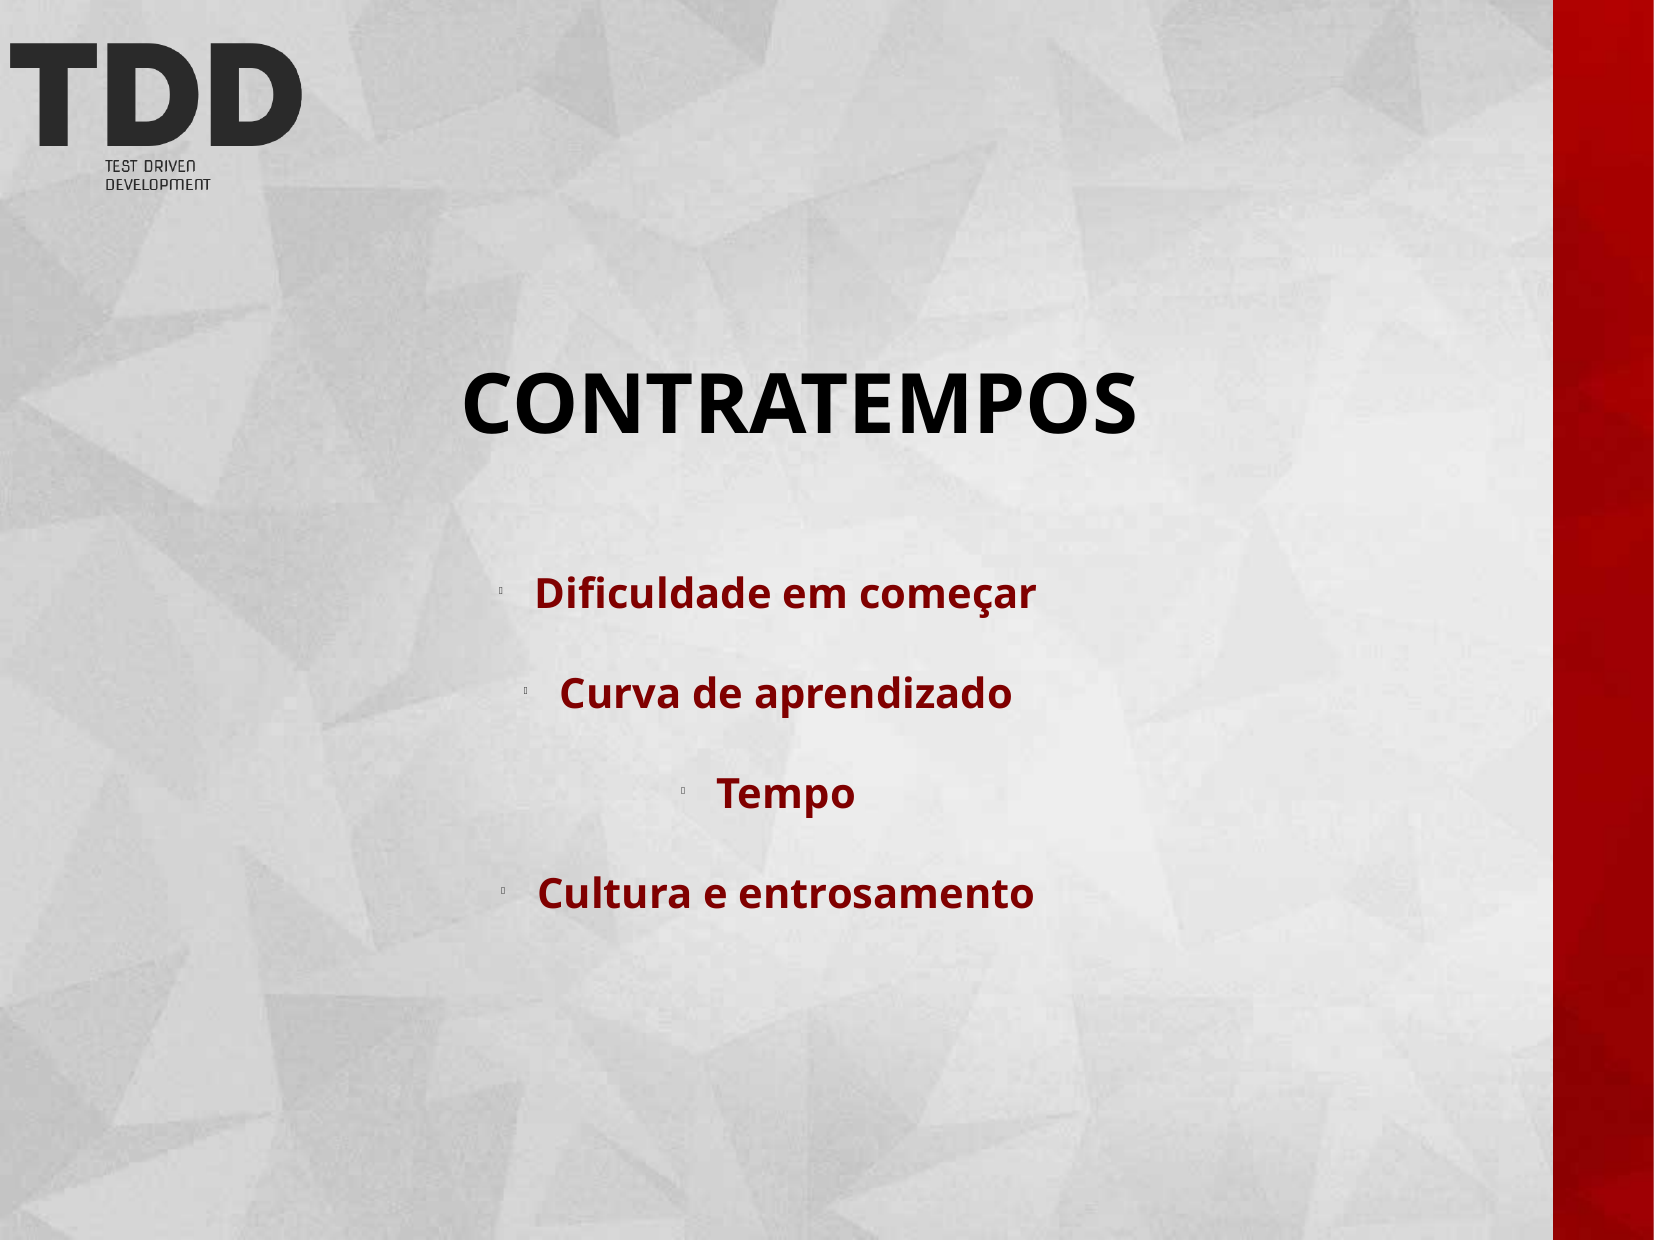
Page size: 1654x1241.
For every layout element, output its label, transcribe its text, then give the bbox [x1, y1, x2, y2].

text_box Dificuldade em começar Curva de aprendizado Tempo Cultura e entrosamento [371, 509, 1198, 925]
picture [0, 0, 1654, 1241]
text_box CONTRATEMPOS [416, 342, 1153, 508]
